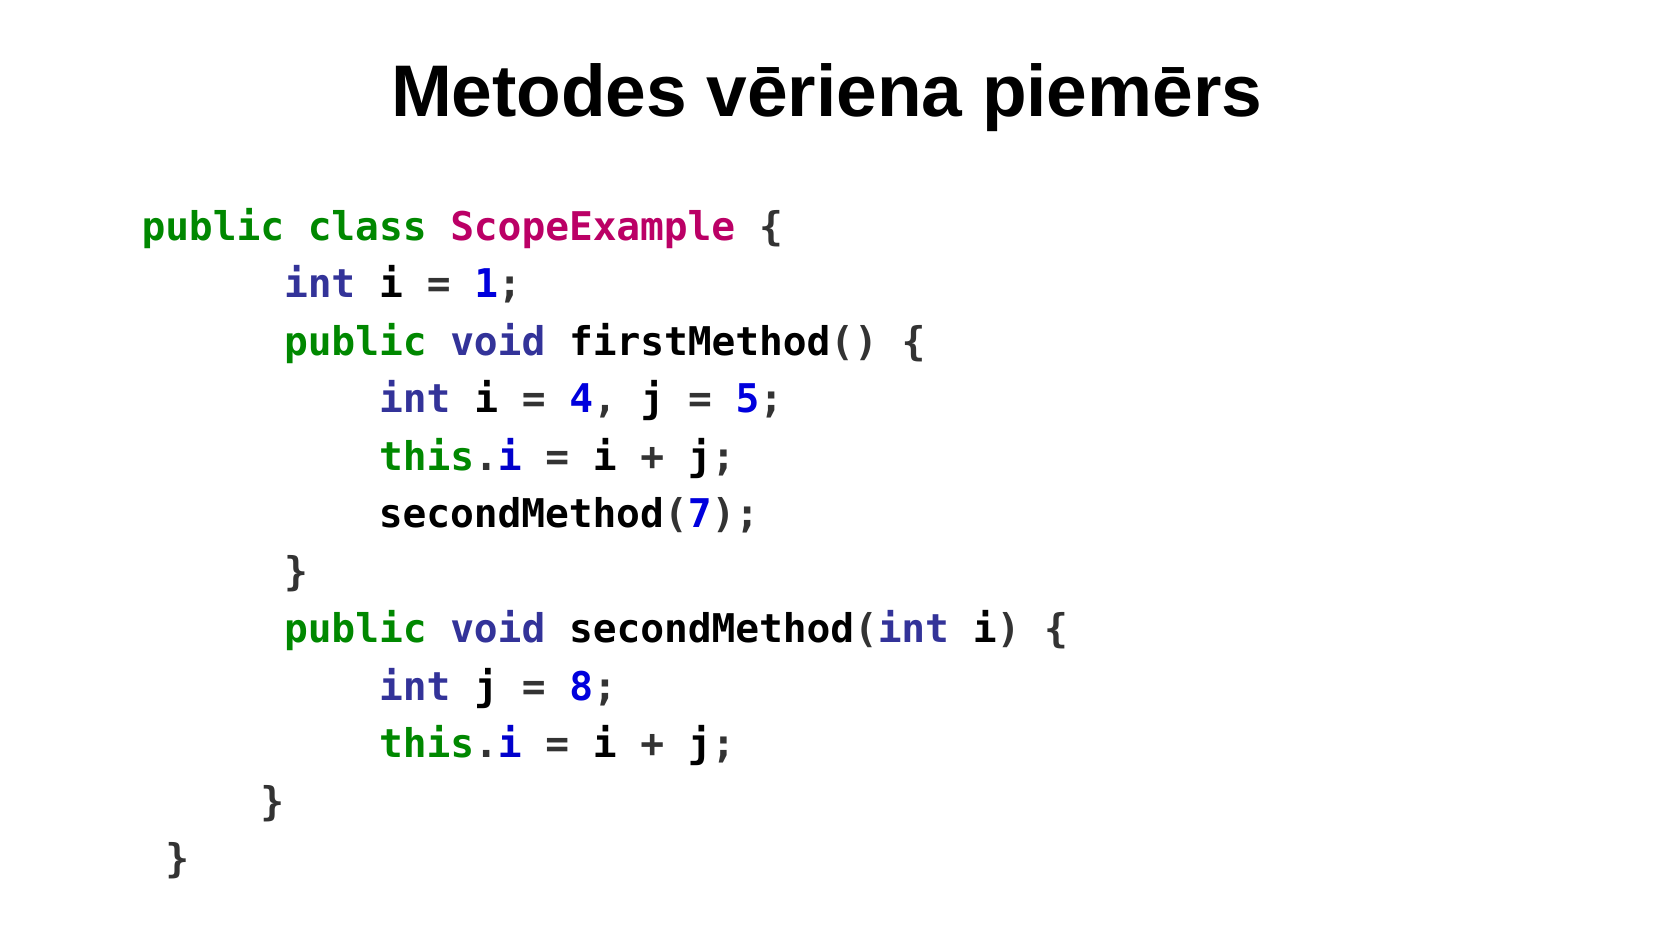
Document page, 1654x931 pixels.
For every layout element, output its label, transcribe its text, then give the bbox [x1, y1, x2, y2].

list public class ScopeExample { int i = 1; public void firstMethod() { int i = 4, j = 5; this.i = i + j; secondMethod(7); } public void secondMethod(int i) { int j = 8; this.i = i + j; } } [141, 192, 1607, 886]
title Metodes vēriena piemērs [82, 37, 1571, 147]
